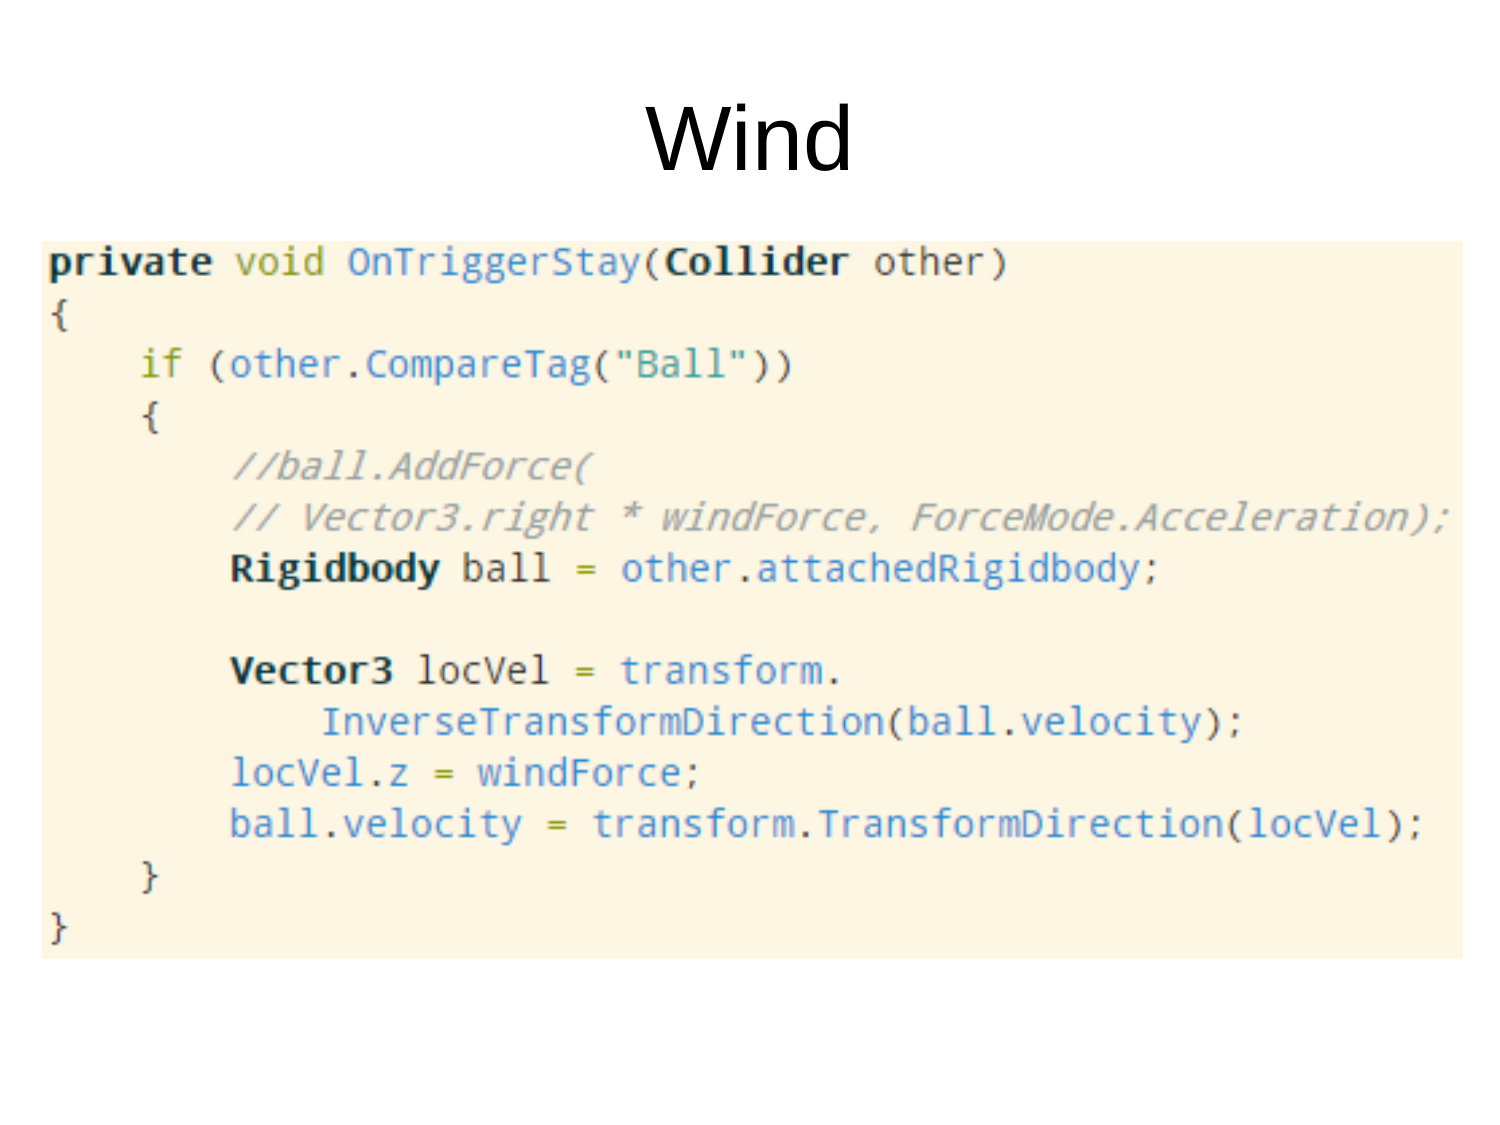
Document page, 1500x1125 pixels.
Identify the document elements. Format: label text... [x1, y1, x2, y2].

picture [42, 241, 1463, 959]
title Wind [75, 44, 1425, 233]
